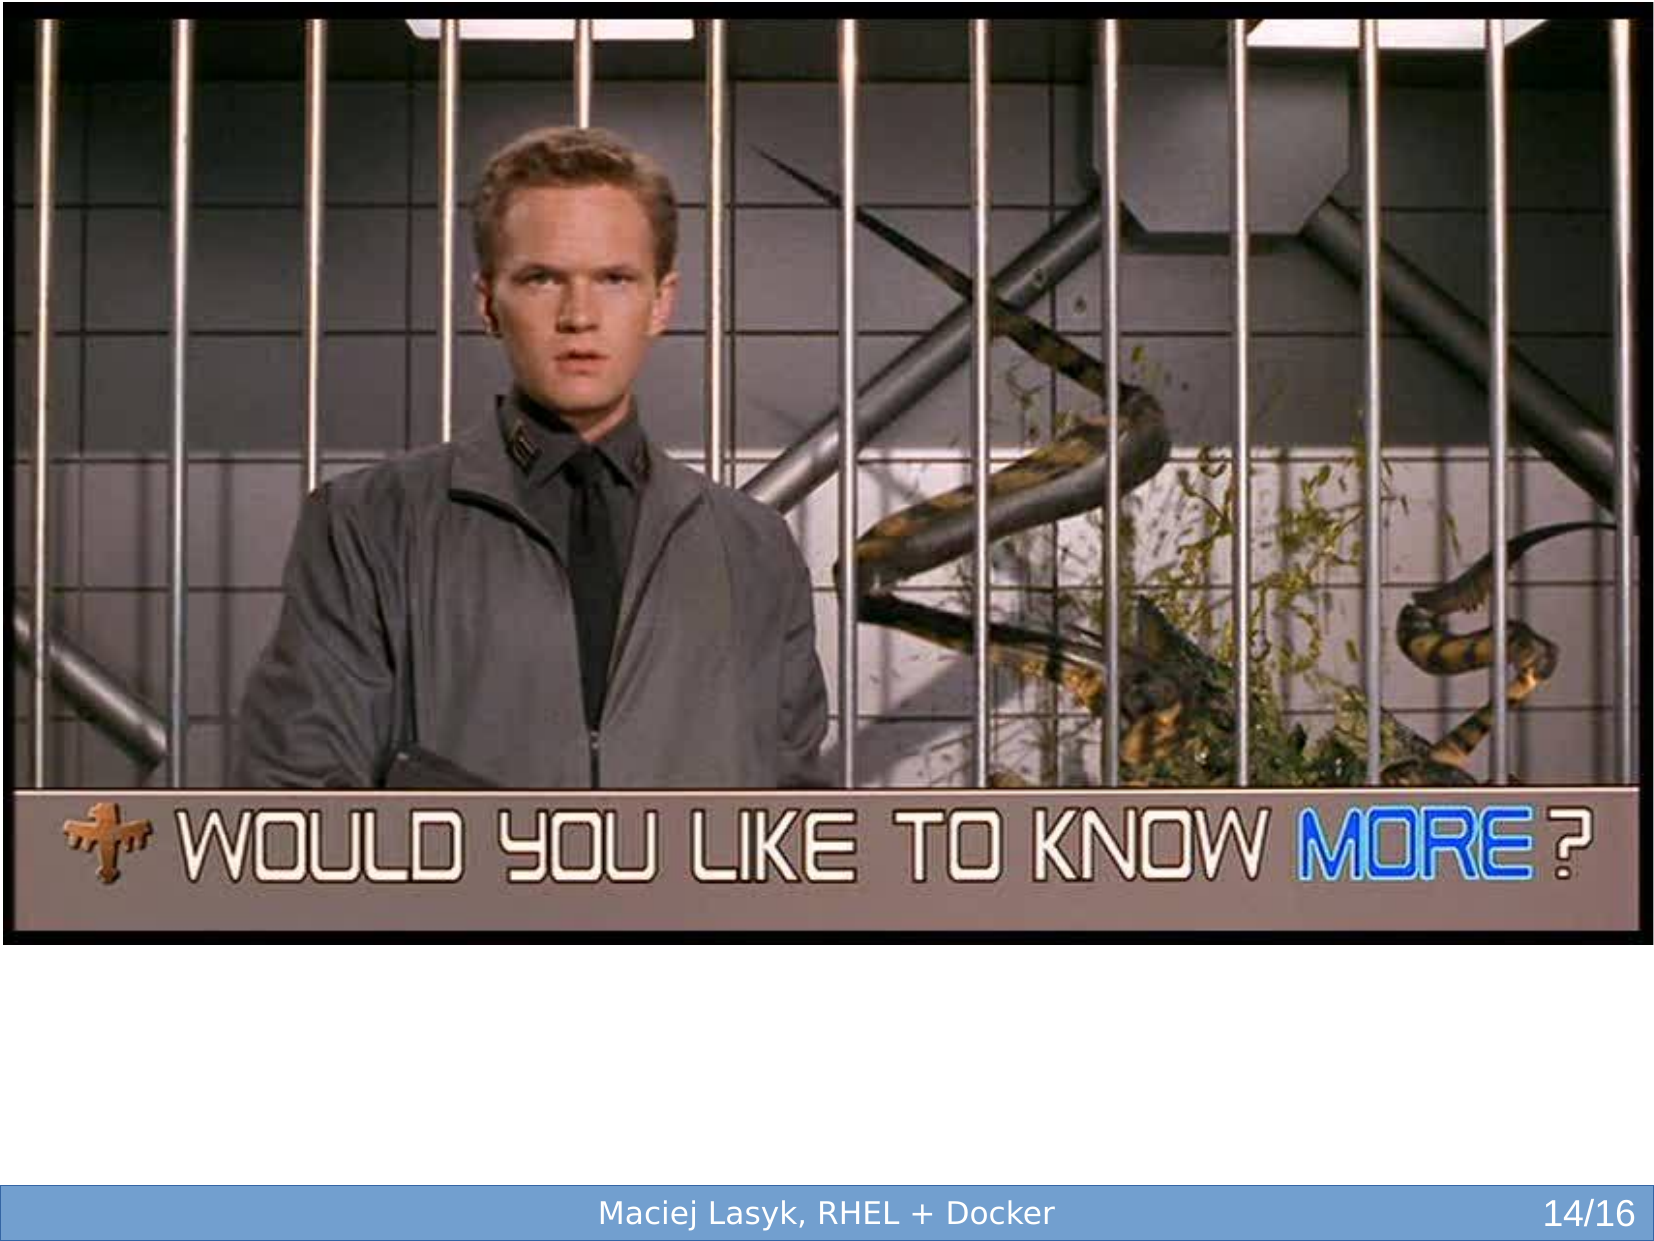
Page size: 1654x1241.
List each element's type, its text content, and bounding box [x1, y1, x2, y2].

text_box 14/16 [1527, 1185, 1651, 1241]
text_box Maciej Lasyk, RHEL + Docker [583, 1188, 1071, 1240]
text_box [0, 1185, 1527, 1241]
picture [3, 2, 1654, 946]
